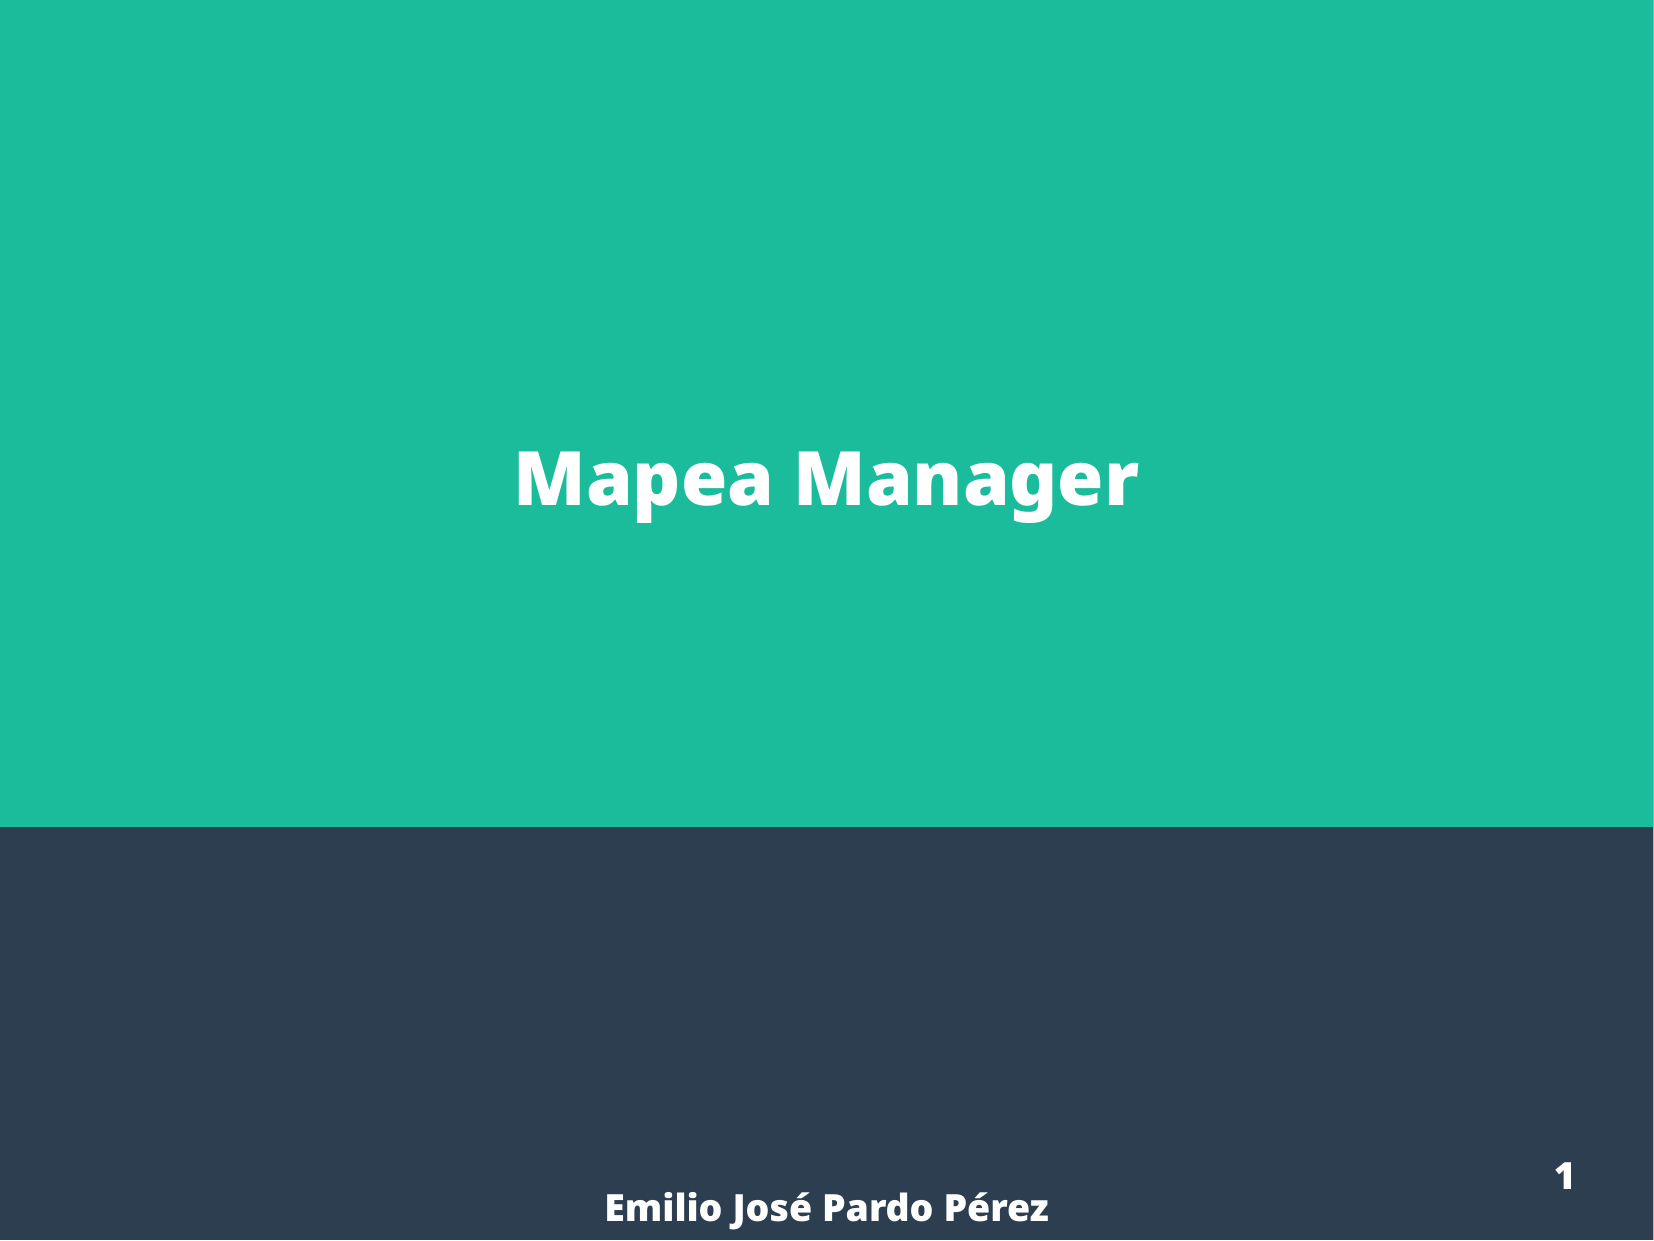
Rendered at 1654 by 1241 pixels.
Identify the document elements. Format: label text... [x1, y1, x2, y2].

title Mapea Manager [59, 372, 1595, 530]
subtitle [59, 840, 1595, 1241]
